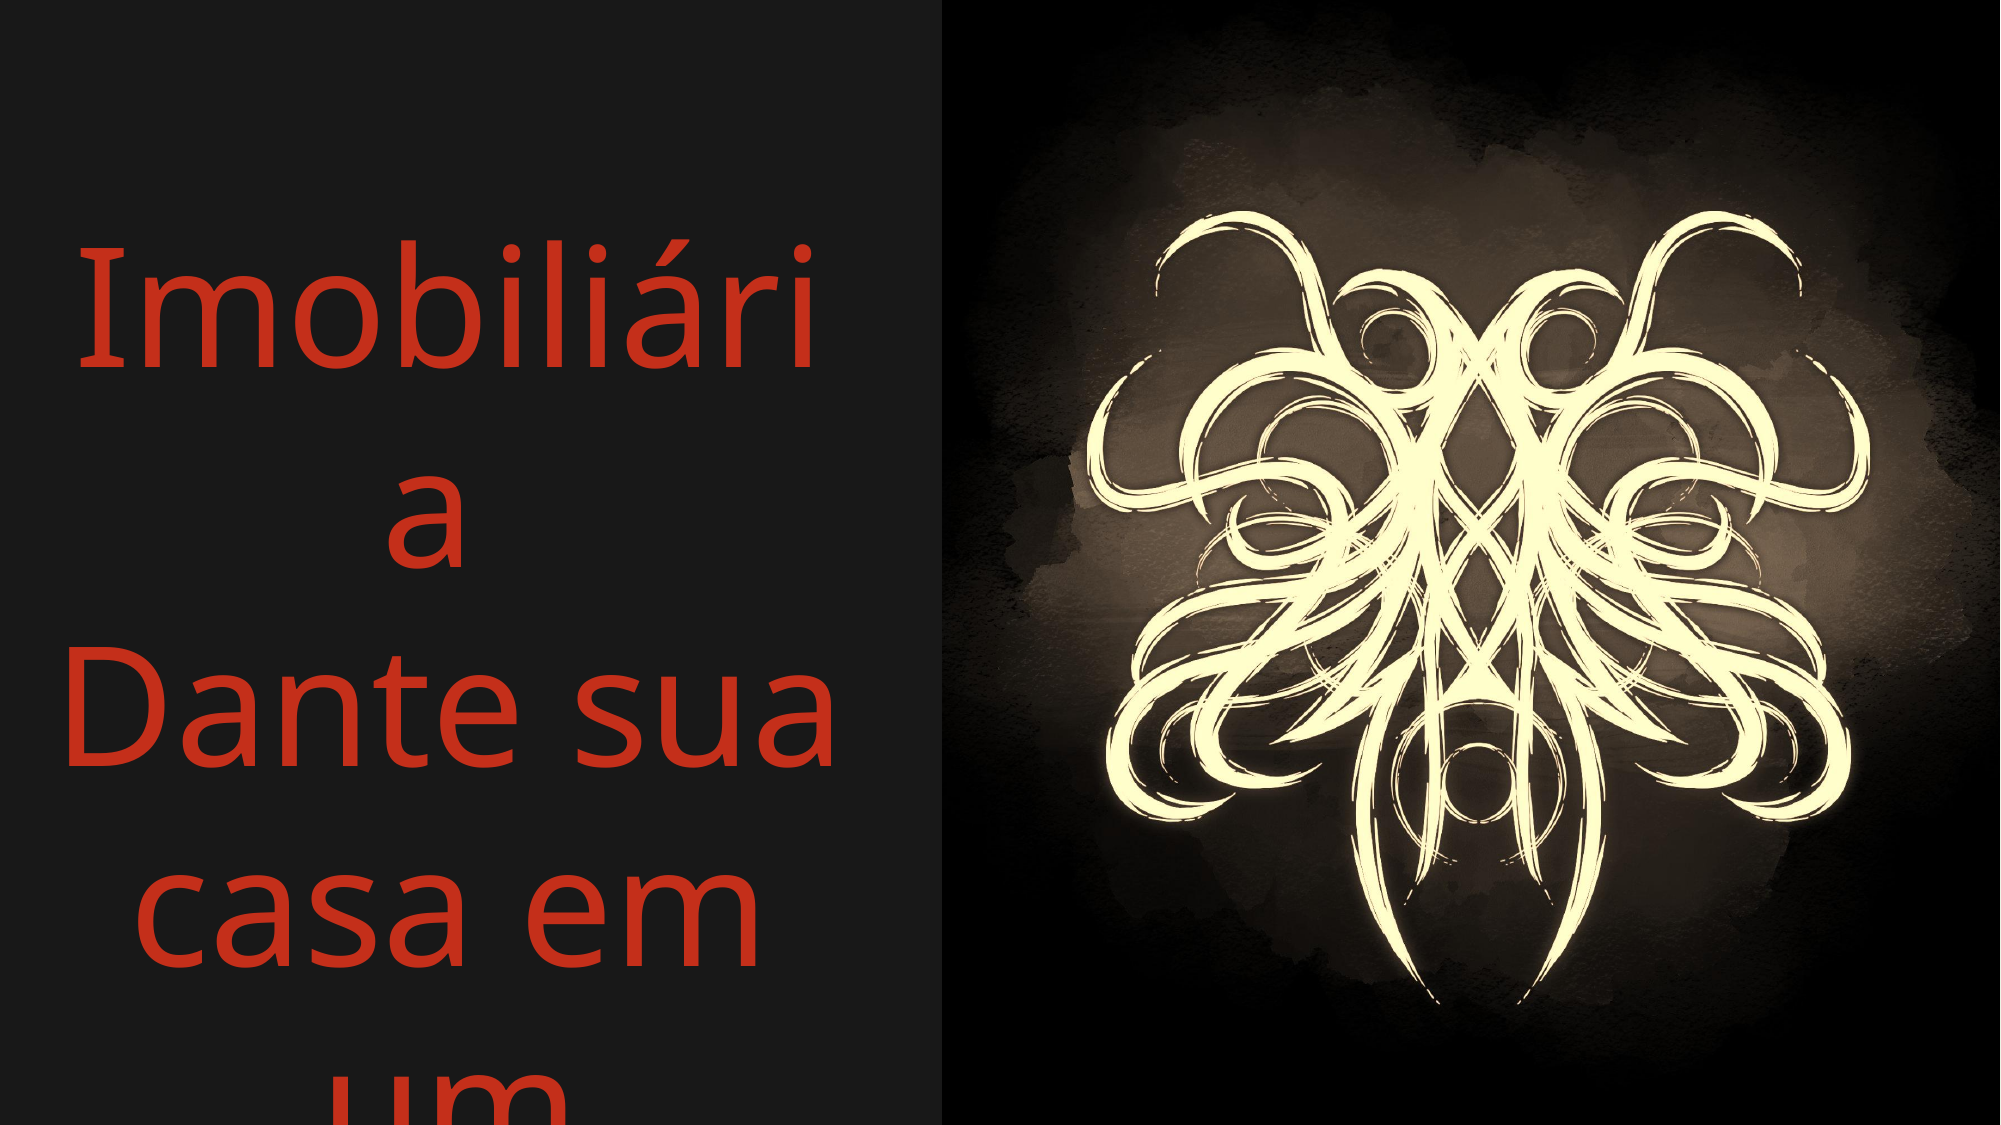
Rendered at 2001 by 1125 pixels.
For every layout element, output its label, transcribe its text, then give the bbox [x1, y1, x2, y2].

title Imobiliária Dante sua casa em um instante [15, 192, 885, 867]
text_box [0, 0, 942, 1125]
text_box [452, 1087, 494, 1125]
picture [942, 0, 2000, 1125]
text_box [509, 1087, 551, 1125]
